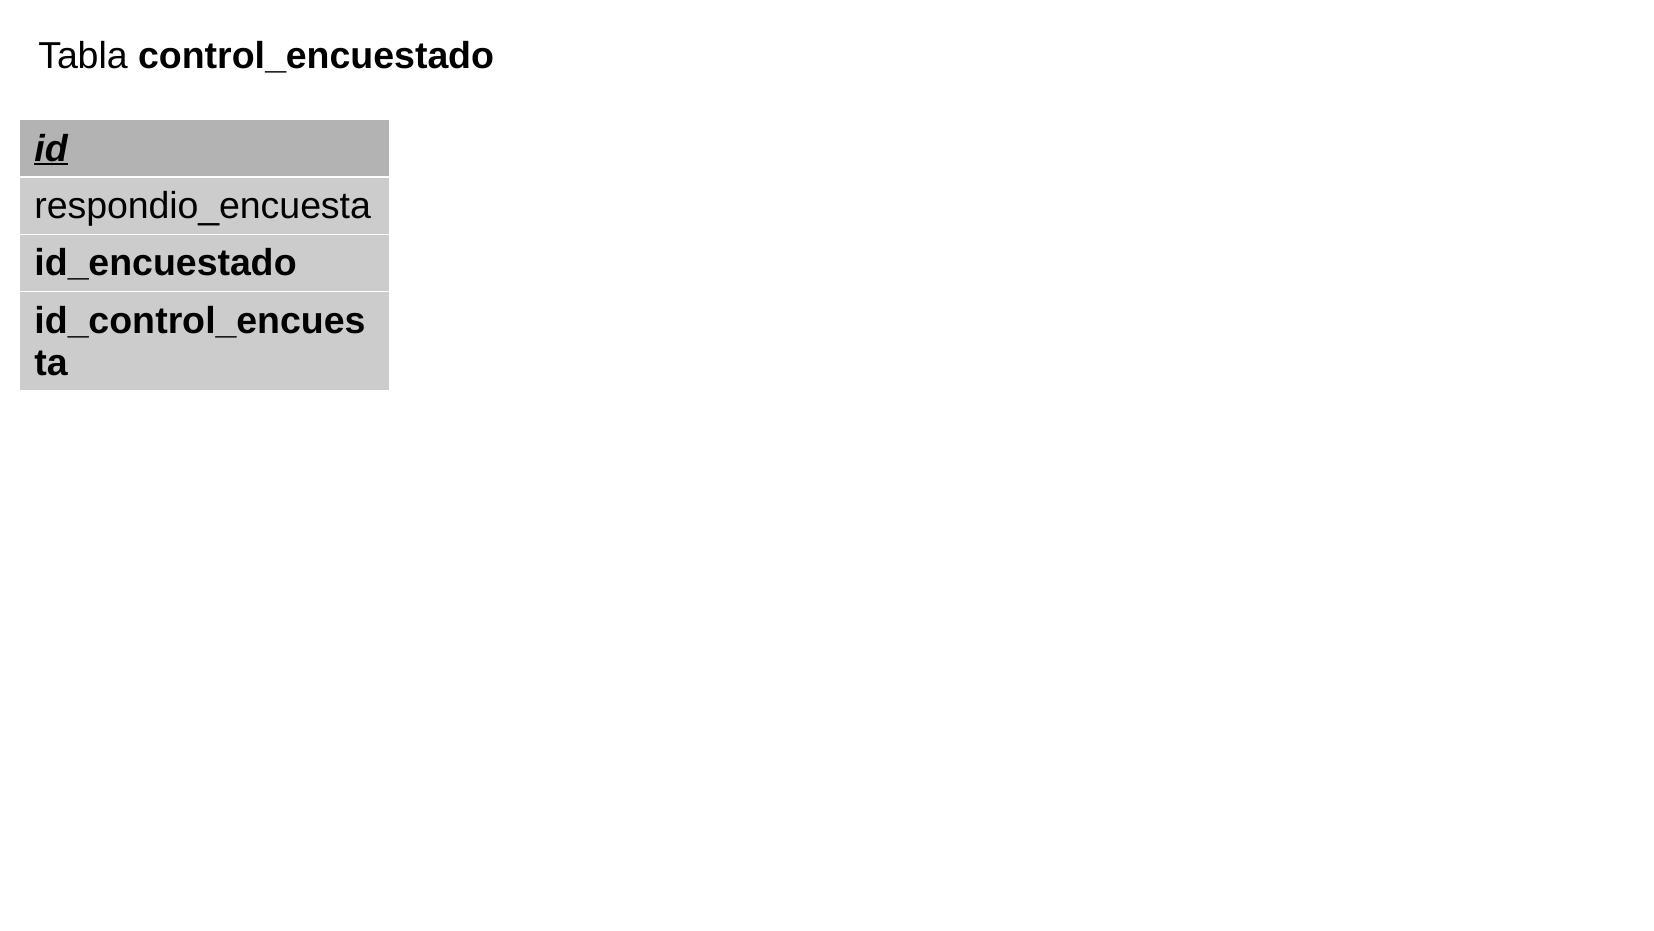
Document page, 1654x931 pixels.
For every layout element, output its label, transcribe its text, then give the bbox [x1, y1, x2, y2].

table_cell respondio_encuesta [20, 178, 389, 234]
text_box Tabla control_encuestado [23, 23, 674, 86]
table_header id [20, 120, 389, 176]
table_cell id_control_encuesta [20, 292, 389, 390]
table_cell id_encuestado [20, 235, 389, 291]
